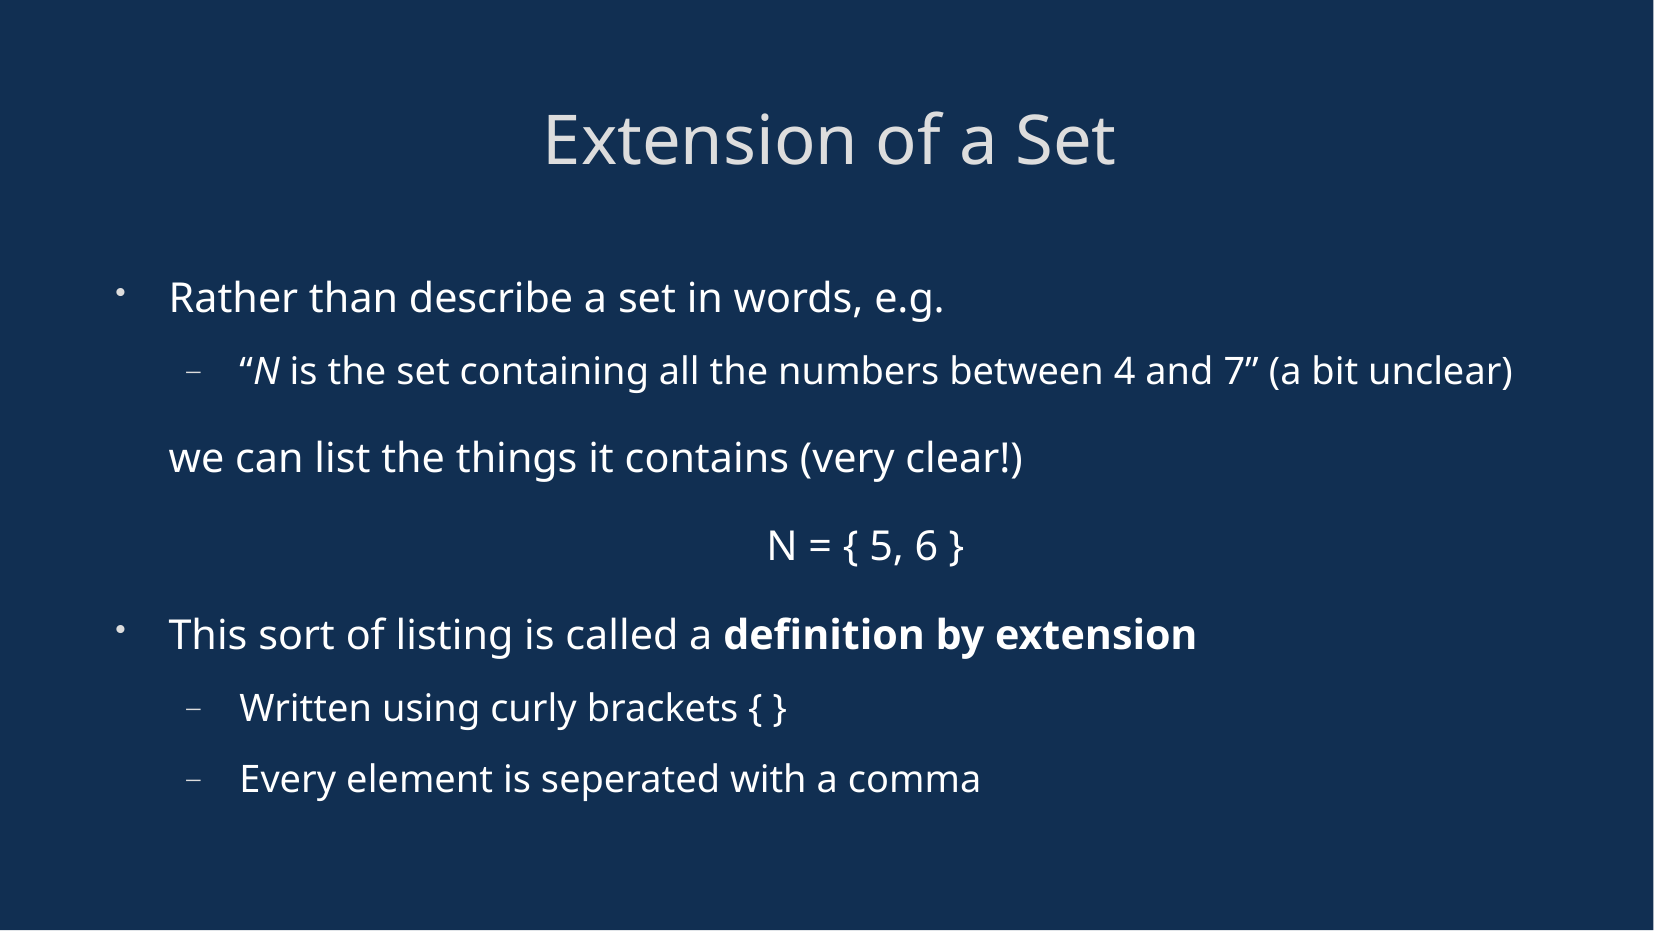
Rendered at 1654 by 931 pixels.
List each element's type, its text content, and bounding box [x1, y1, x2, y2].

list Rather than describe a set in words, e.g. “N is the set containing all the numbers between 4 and 7” (a bit unclear) we can list the things it contains (very clear!) N = { 5, 6 } This sort of listing is called a definition by extension Written using curly brackets { } Every element is seperated with a comma [97, 268, 1563, 806]
title Extension of a Set [97, 56, 1563, 220]
